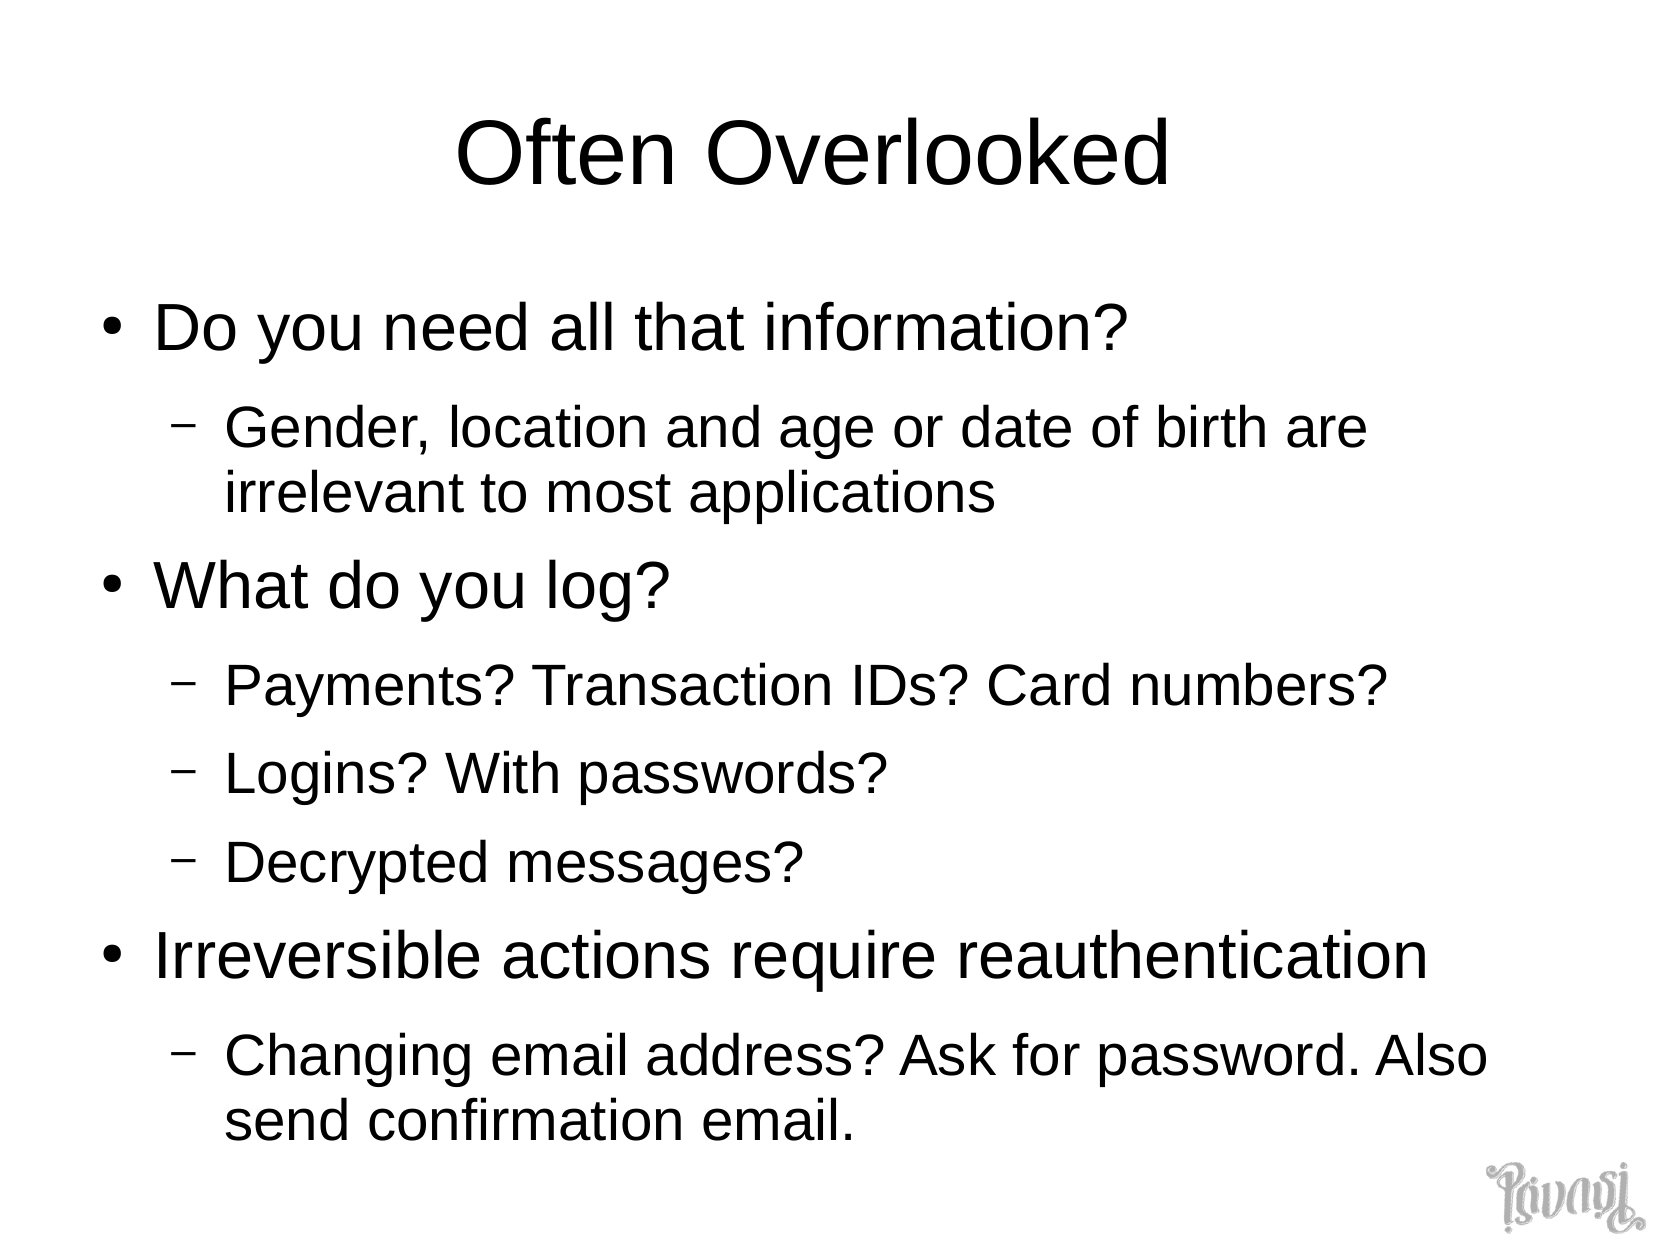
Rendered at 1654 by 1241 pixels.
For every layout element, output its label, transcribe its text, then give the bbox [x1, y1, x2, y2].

picture [1484, 1147, 1648, 1241]
title Often Overlooked [82, 49, 1571, 257]
list Do you need all that information? Gender, location and age or date of birth are irrelevant to most applications What do you log? Payments? Transaction IDs? Card numbers? Logins? With passwords? Decrypted messages? Irreversible actions require reauthentication Changing email address? Ask for password. Also send confirmation email. [82, 290, 1538, 1205]
